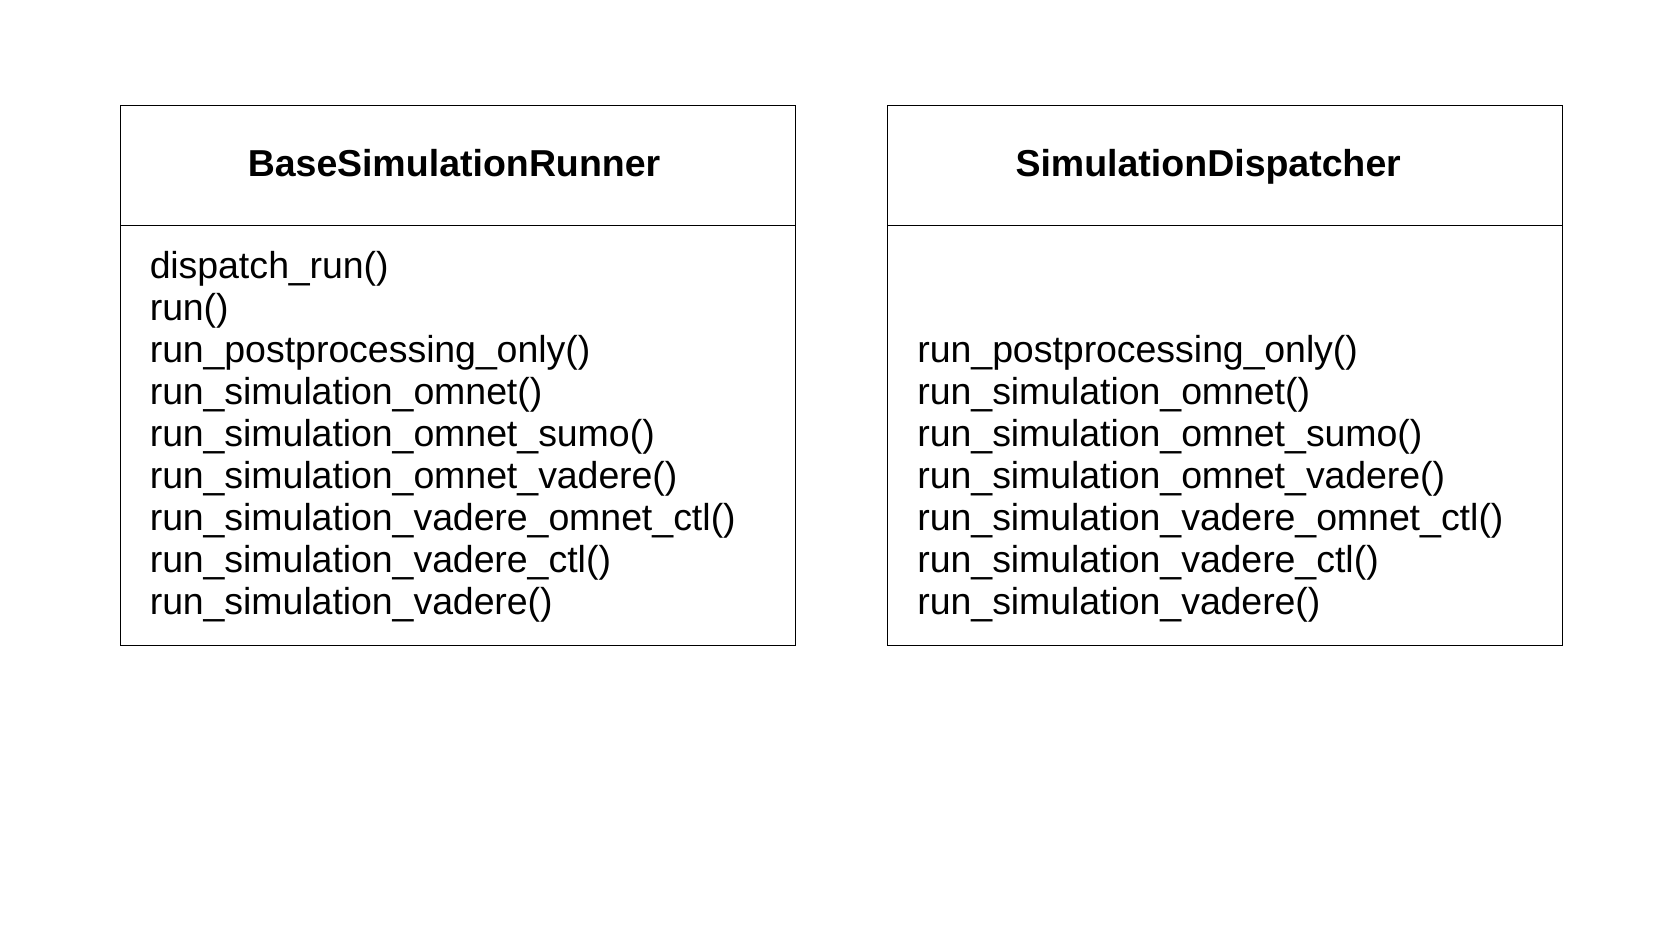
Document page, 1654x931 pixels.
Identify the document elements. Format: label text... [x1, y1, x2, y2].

text_box SimulationDispatcher [1000, 135, 1417, 192]
text_box BaseSimulationRunner [233, 135, 676, 192]
text_box dispatch_run() run() run_postprocessing_only() run_simulation_omnet() run_simulation_omnet_sumo() run_simulation_omnet_vadere() run_simulation_vadere_omnet_ctl() run_simulation_vadere_ctl() run_simulation_vadere() [135, 237, 766, 631]
text_box run_postprocessing_only() run_simulation_omnet() run_simulation_omnet_sumo() run_simulation_omnet_vadere() run_simulation_vadere_omnet_ctl() run_simulation_vadere_ctl() run_simulation_vadere() [902, 237, 1533, 631]
